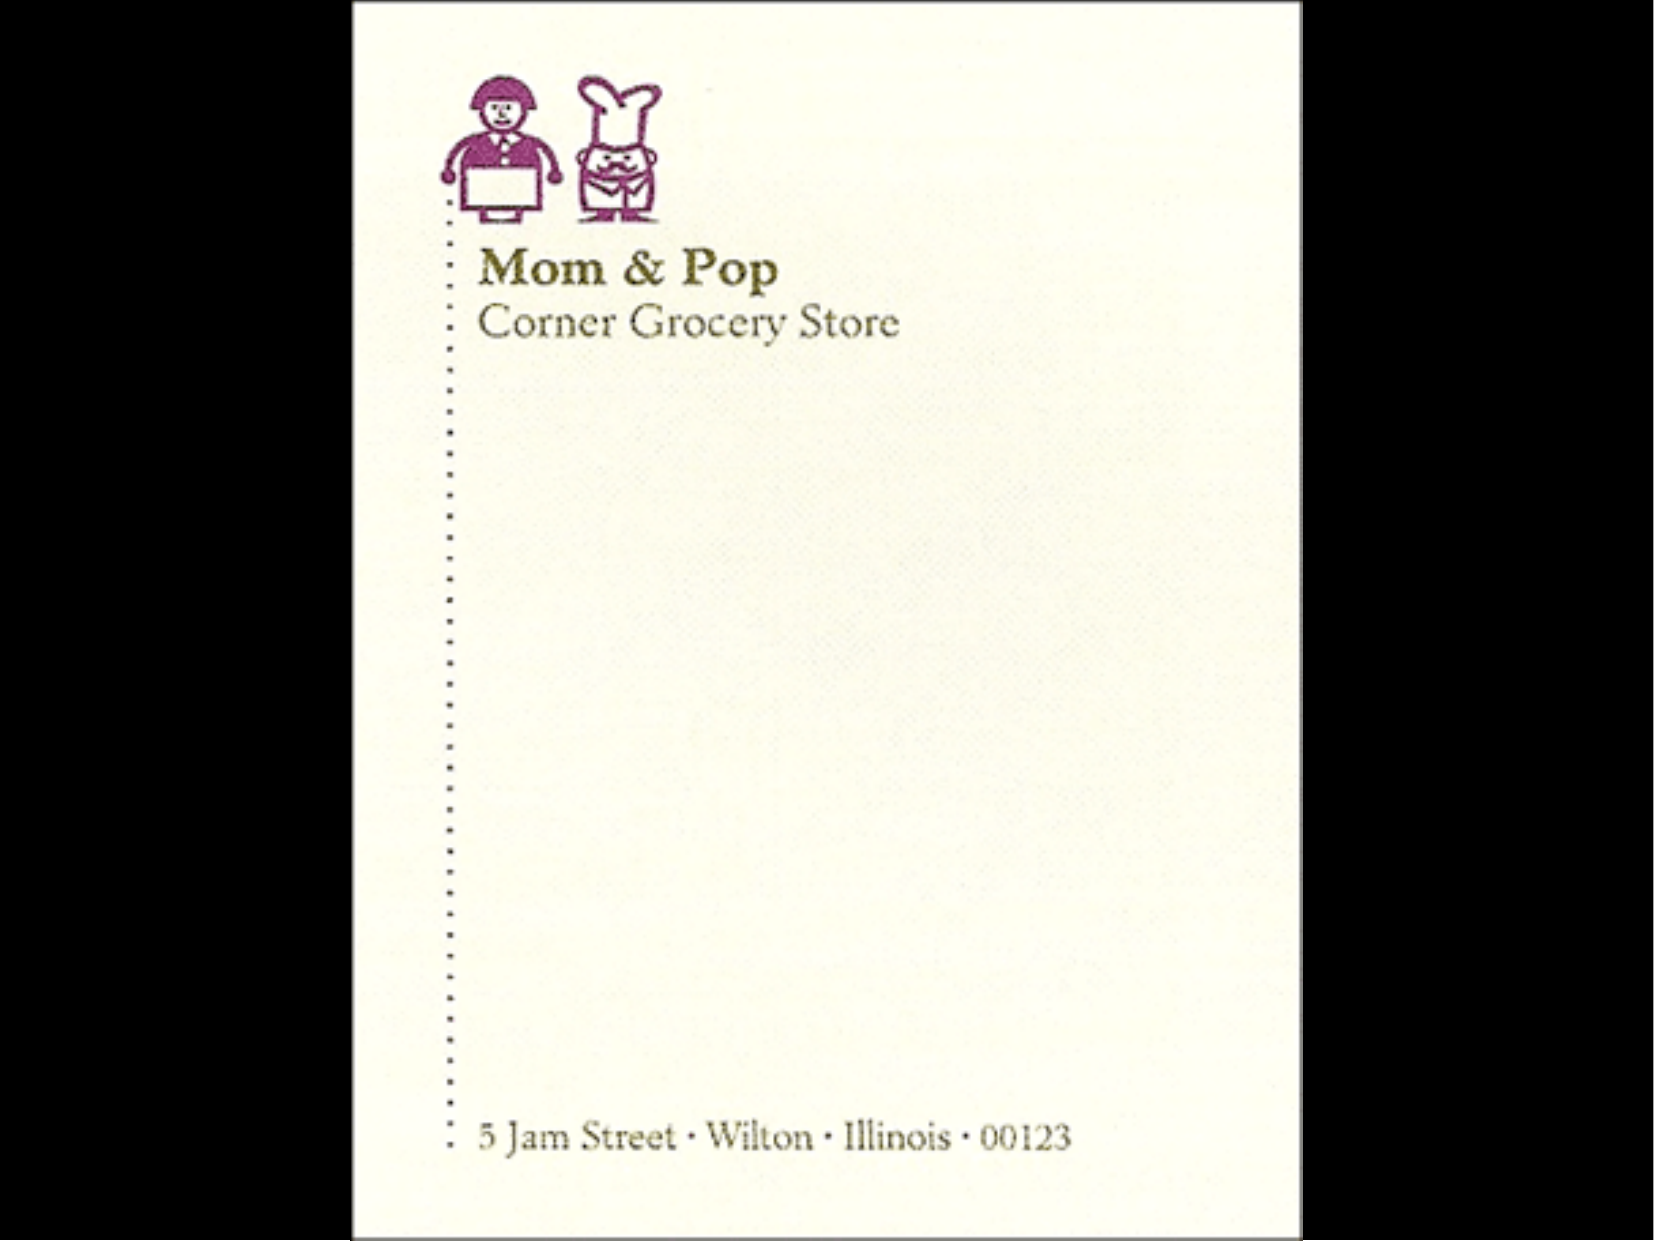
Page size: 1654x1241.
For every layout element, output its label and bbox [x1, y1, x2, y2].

picture [350, 0, 1303, 1241]
